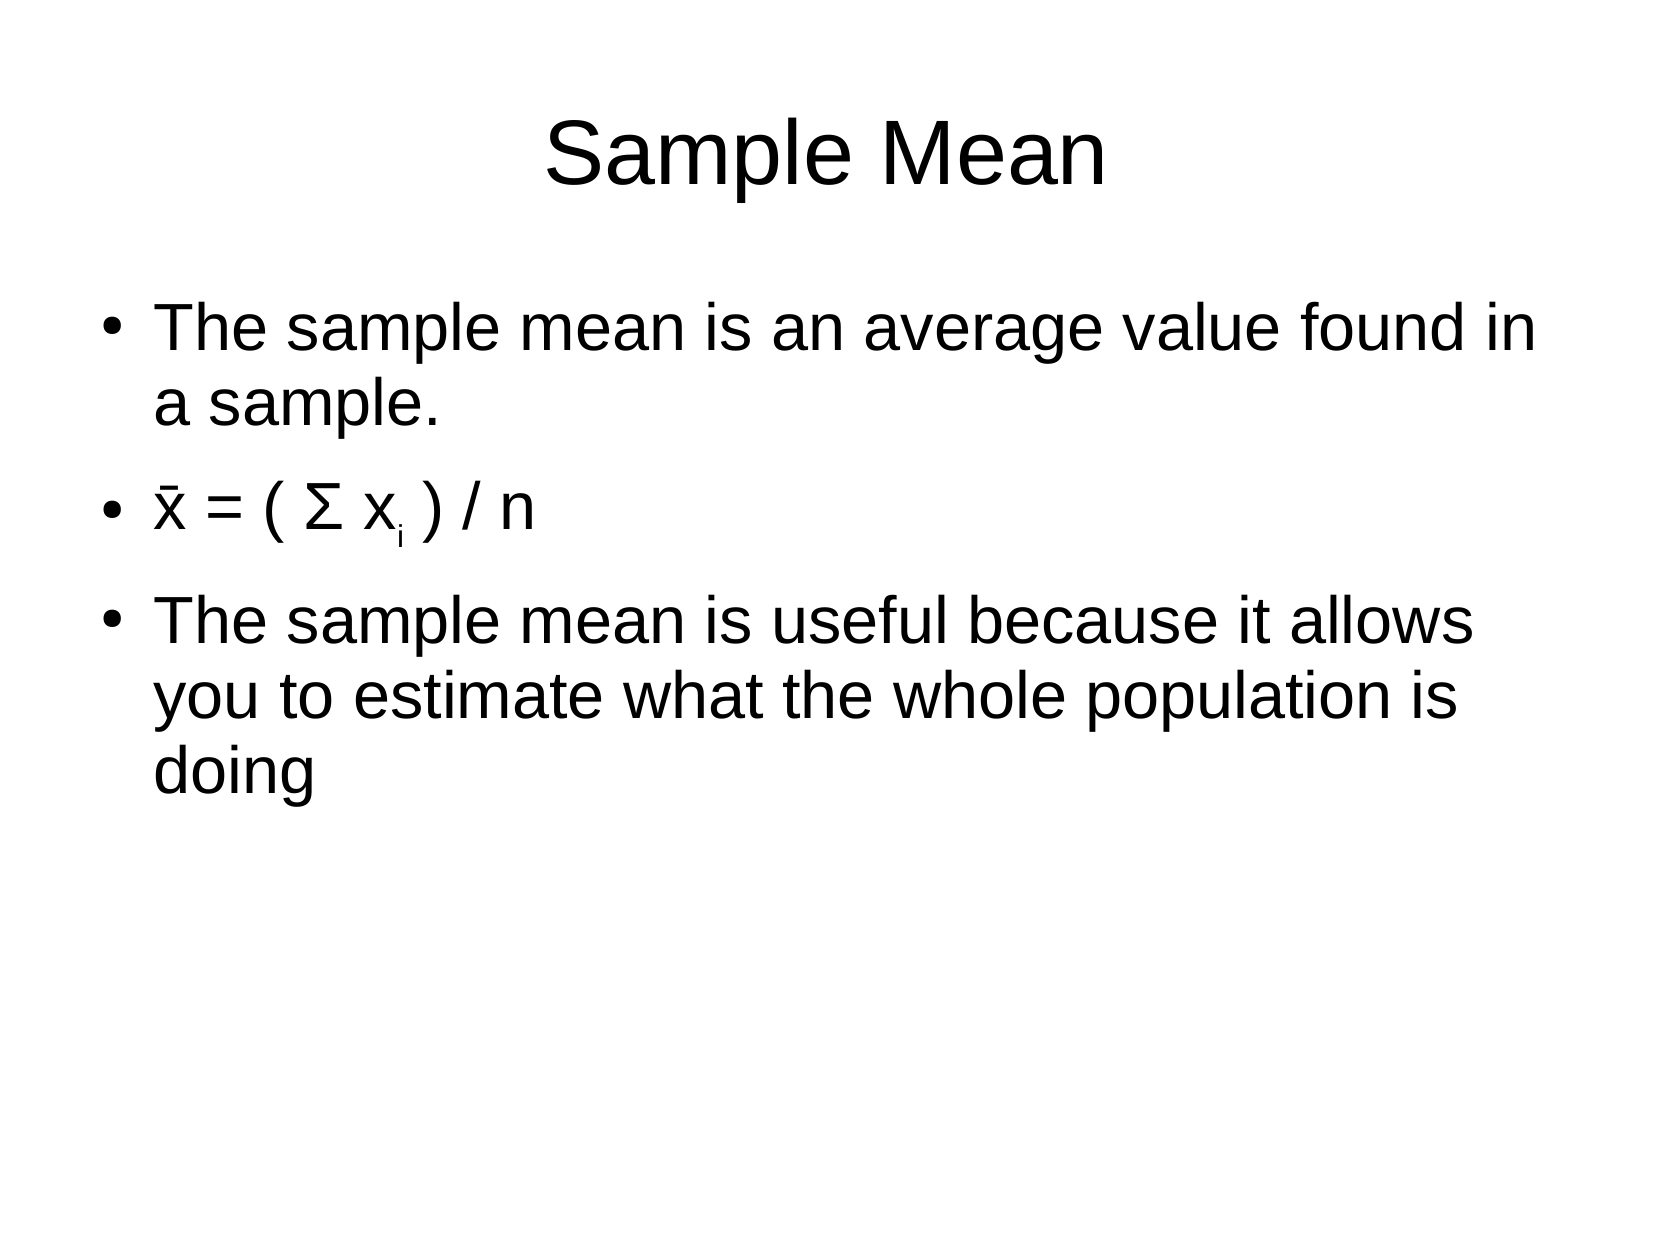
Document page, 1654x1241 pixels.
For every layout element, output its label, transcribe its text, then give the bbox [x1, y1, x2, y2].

list The sample mean is an average value found in a sample. x̄ = ( Σ xi ) / n The sample mean is useful because it allows you to estimate what the whole population is doing [82, 290, 1571, 1010]
title Sample Mean [82, 49, 1571, 257]
